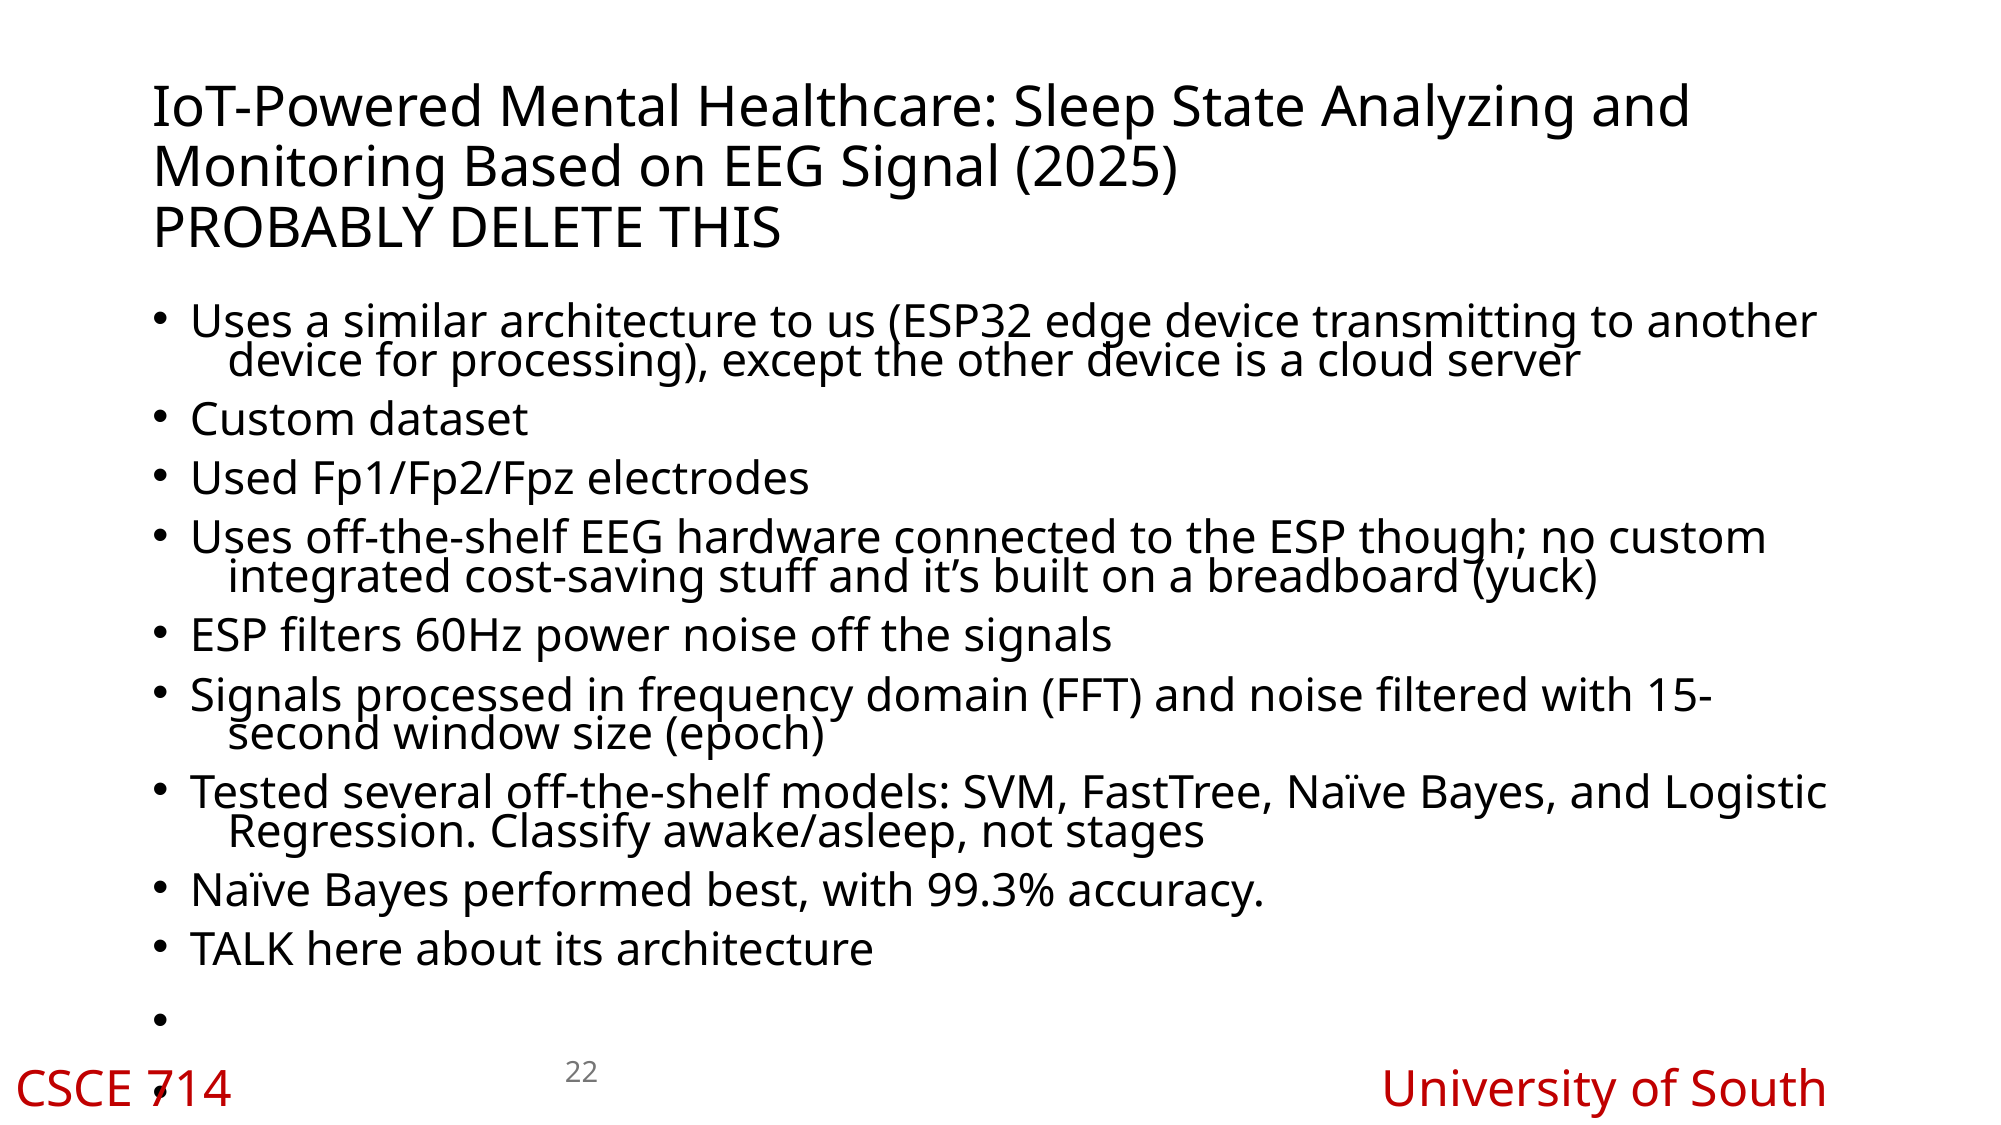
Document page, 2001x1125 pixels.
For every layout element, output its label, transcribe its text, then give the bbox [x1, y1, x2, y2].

list Uses a similar architecture to us (ESP32 edge device transmitting to another device for processing), except the other device is a cloud server Custom dataset Used Fp1/Fp2/Fpz electrodes Uses off-the-shelf EEG hardware connected to the ESP though; no custom integrated cost-saving stuff and it’s built on a breadboard (yuck) ESP filters 60Hz power noise off the signals Signals processed in frequency domain (FFT) and noise filtered with 15-second window size (epoch) Tested several off-the-shelf models: SVM, FastTree, Naïve Bayes, and Logistic Regression. Classify awake/asleep, not stages Naïve Bayes performed best, with 99.3% accuracy. TALK here about its architecture [137, 299, 1863, 1014]
text_box [549, 1042, 1000, 1103]
text_box CSCE 714 [0, 1049, 249, 1125]
text_box University of South Carolina [1366, 1049, 2000, 1125]
title IoT-Powered Mental Healthcare: Sleep State Analyzing and Monitoring Based on EEG Signal (2025) PROBABLY DELETE THIS [137, 59, 1863, 278]
